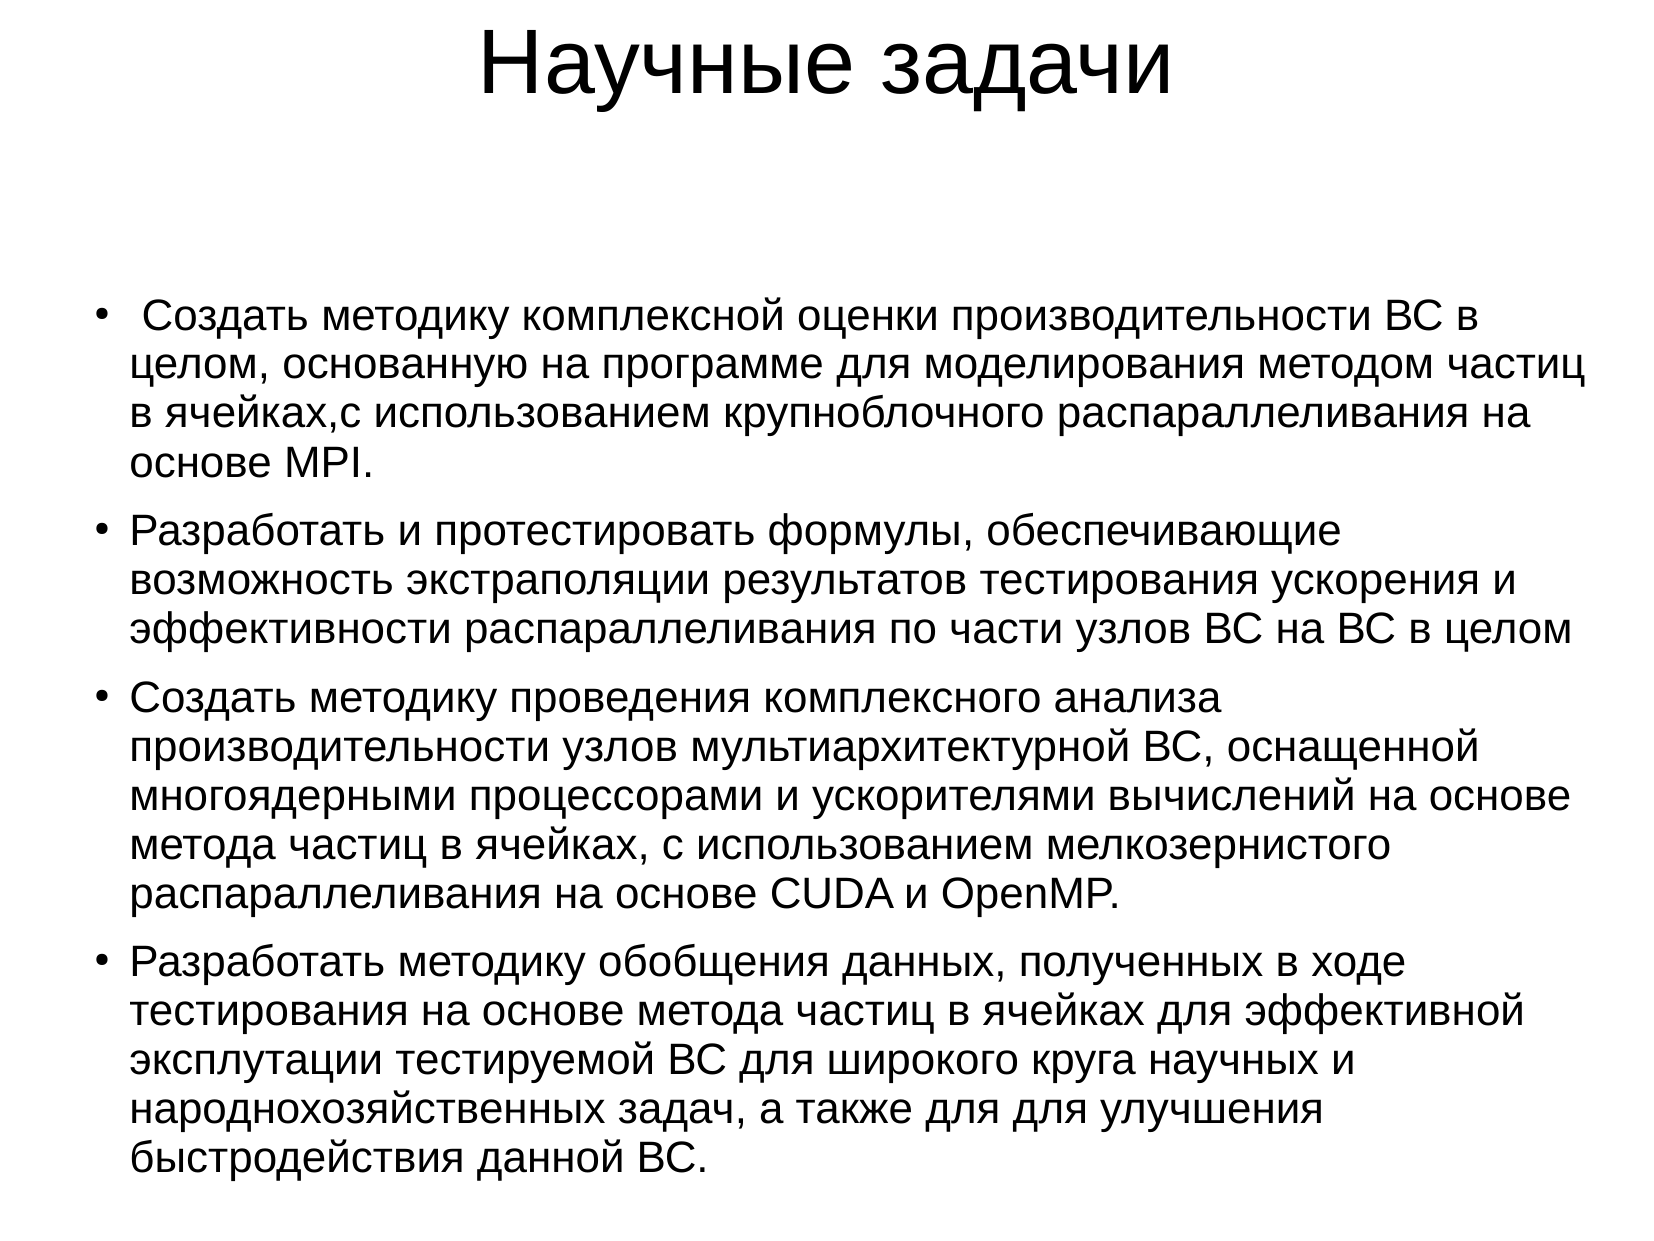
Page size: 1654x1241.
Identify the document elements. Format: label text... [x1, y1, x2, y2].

list Создать методику комплексной оценки производительности ВС в целом, основанную на программе для моделирования методом частиц в ячейках,с использованием крупноблочного распараллеливания на основе MPI. Разработать и протестировать формулы, обеспечивающие возможность экстраполяции результатов тестирования ускорения и эффективности распараллеливания по части узлов ВС на ВС в целом Создать методику проведения комплексного анализа производительности узлов мультиархитектурной ВС, оснащенной многоядерными процессорами и ускорителями вычислений на основе метода частиц в ячейках, с использованием мелкозернистого распараллеливания на основе CUDA и OpenMP. Разработать методику обобщения данных, полученных в ходе тестирования на основе метода частиц в ячейках для эффективной эксплутации тестируемой ВС для широкого круга научных и народнохозяйственных задач, а также для для улучшения быстродействия данной ВС. [82, 290, 1606, 1186]
title Научные задачи [82, 0, 1571, 166]
